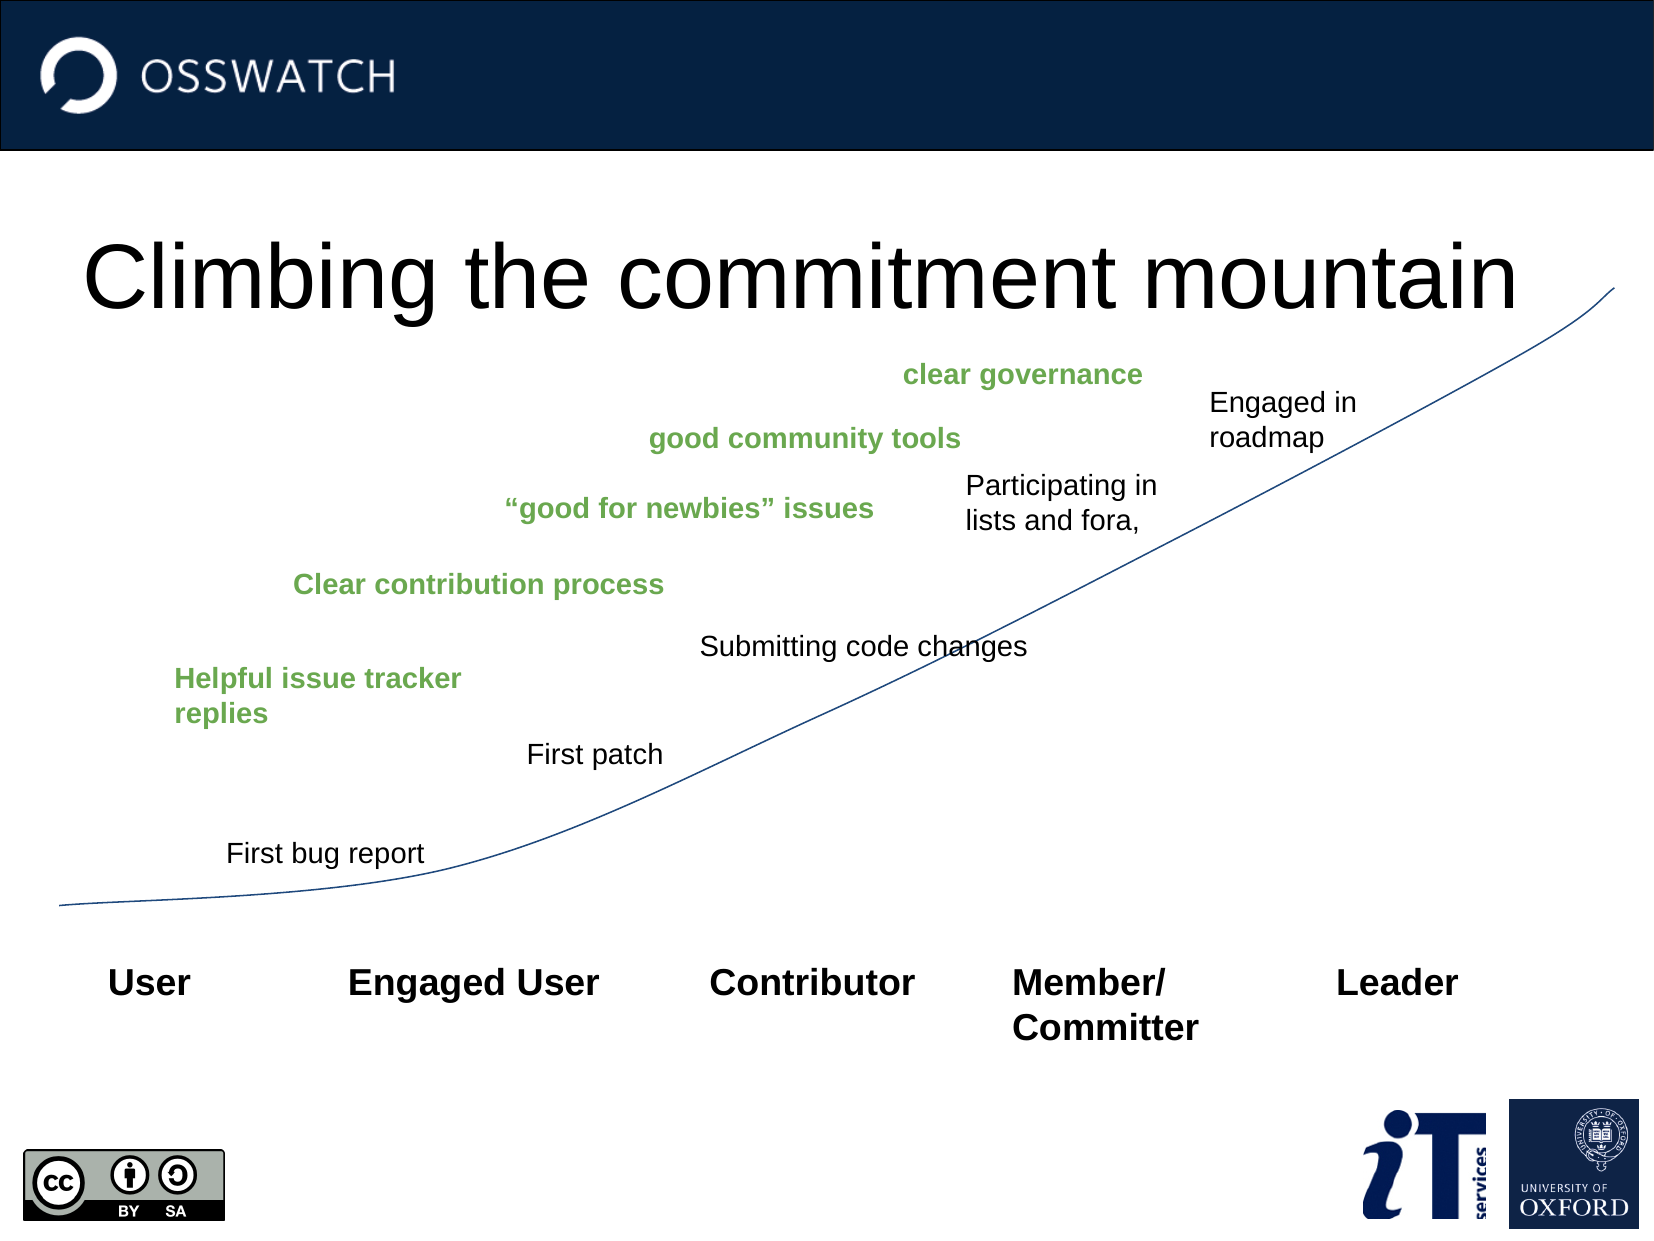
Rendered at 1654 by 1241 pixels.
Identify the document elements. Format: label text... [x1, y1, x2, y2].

text_box Engaged in roadmap [1194, 368, 1438, 518]
text_box Climbing the commitment mountain [82, 169, 1569, 375]
text_box Clear contribution process [278, 550, 691, 646]
picture [12, 12, 426, 141]
picture [1363, 1110, 1486, 1219]
text_box “good for newbies” issues [489, 474, 902, 570]
text_box Submitting code changes [684, 570, 1177, 720]
text_box Contributor [694, 943, 997, 1093]
picture [1509, 1099, 1639, 1229]
text_box Climbing the commitment mountain [1488, 327, 1569, 375]
text_box Member/ Committer [997, 943, 1300, 1093]
text_box Engaged User [332, 943, 636, 1093]
picture [23, 1149, 225, 1221]
text_box First bug report [211, 819, 455, 969]
text_box Leader [1321, 943, 1624, 1093]
text_box Helpful issue tracker replies [159, 644, 572, 740]
text_box User [92, 943, 237, 1093]
text_box First patch [511, 720, 756, 869]
text_box Participating in lists and fora, [950, 450, 1195, 600]
text_box clear governance [888, 340, 1300, 436]
text_box good community tools [633, 404, 1046, 500]
